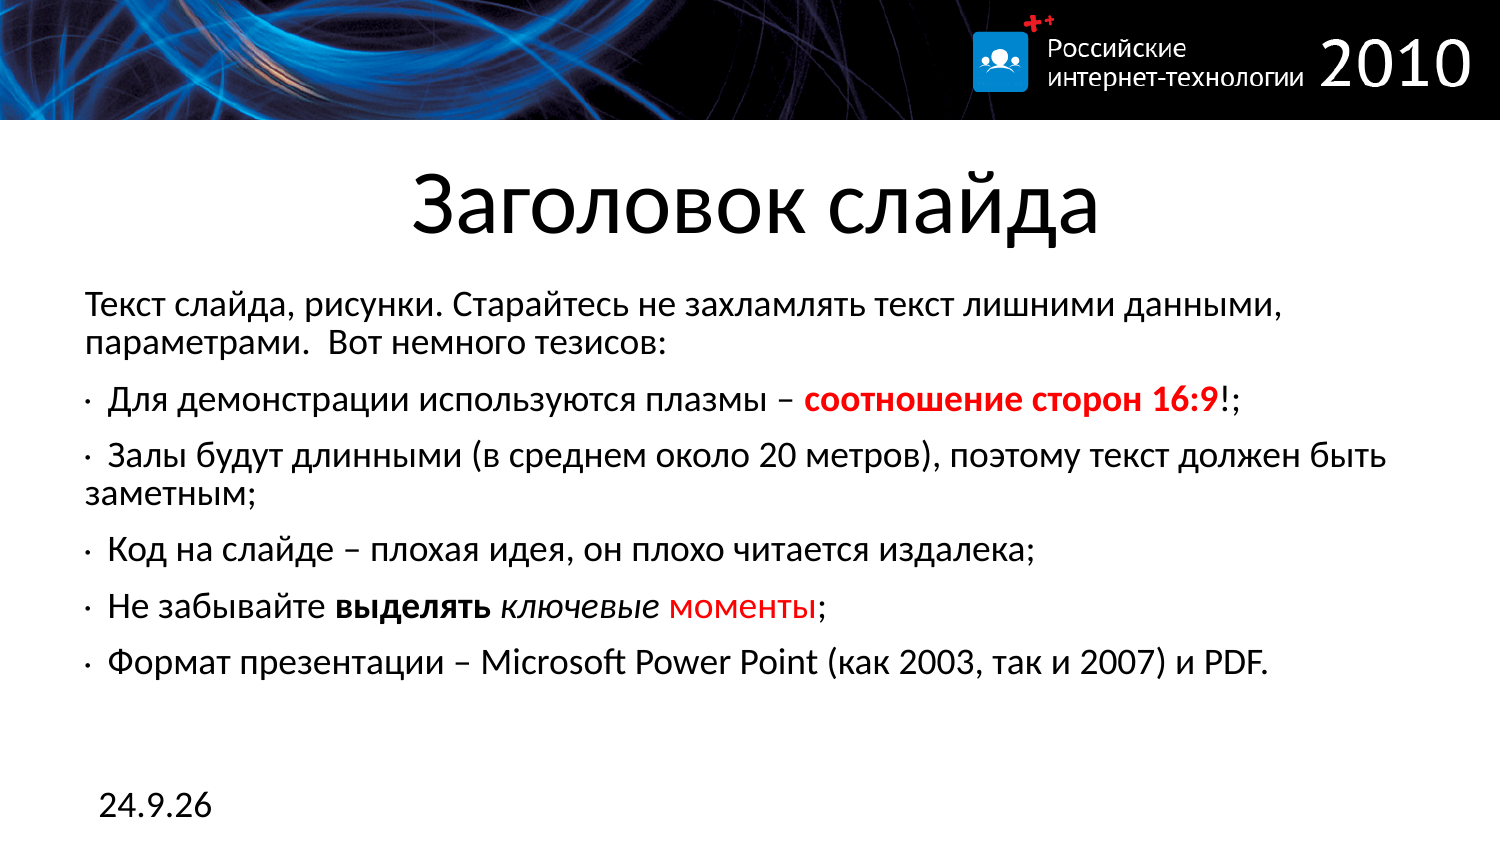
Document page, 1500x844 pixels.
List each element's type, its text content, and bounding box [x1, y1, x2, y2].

title Заголовок слайда [82, 149, 1432, 273]
text_box Текст слайда, рисунки. Старайтесь не захламлять текст лишними данными, параметрами. Вот немного тезисов: Для демонстрации используются плазмы – соотношение сторон 16:9!; Залы будут длинными (в среднем около 20 метров), поэтому текст должен быть заметным; Код на слайде – плохая идея, он плохо читается издалека; Не забывайте выделять ключевые моменты; Формат презентации – Microsoft Power Point (как 2003, так и 2007) и PDF. [70, 281, 1442, 792]
picture [0, 0, 1500, 120]
